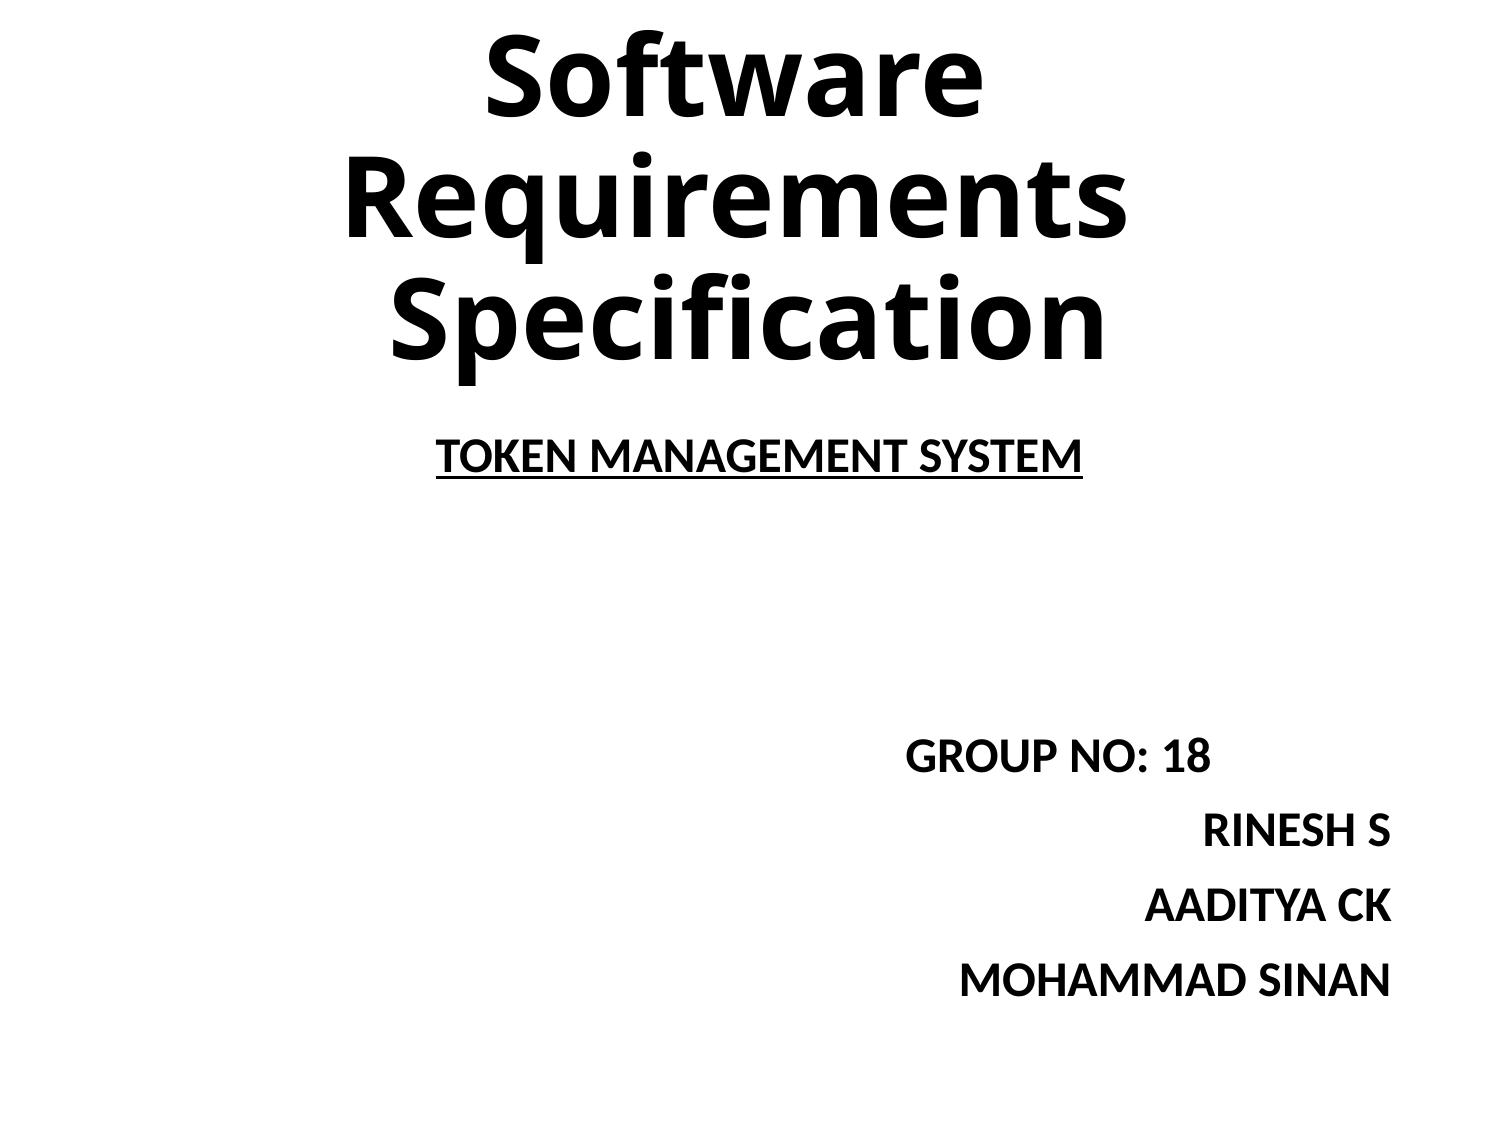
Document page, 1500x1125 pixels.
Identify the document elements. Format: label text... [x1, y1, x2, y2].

title Software Requirements Specification [112, 0, 1388, 392]
subtitle TOKEN MANAGEMENT SYSTEM GROUP NO: 18 RINESH S AADITYA CK MOHAMMAD SINAN [112, 422, 1407, 1084]
